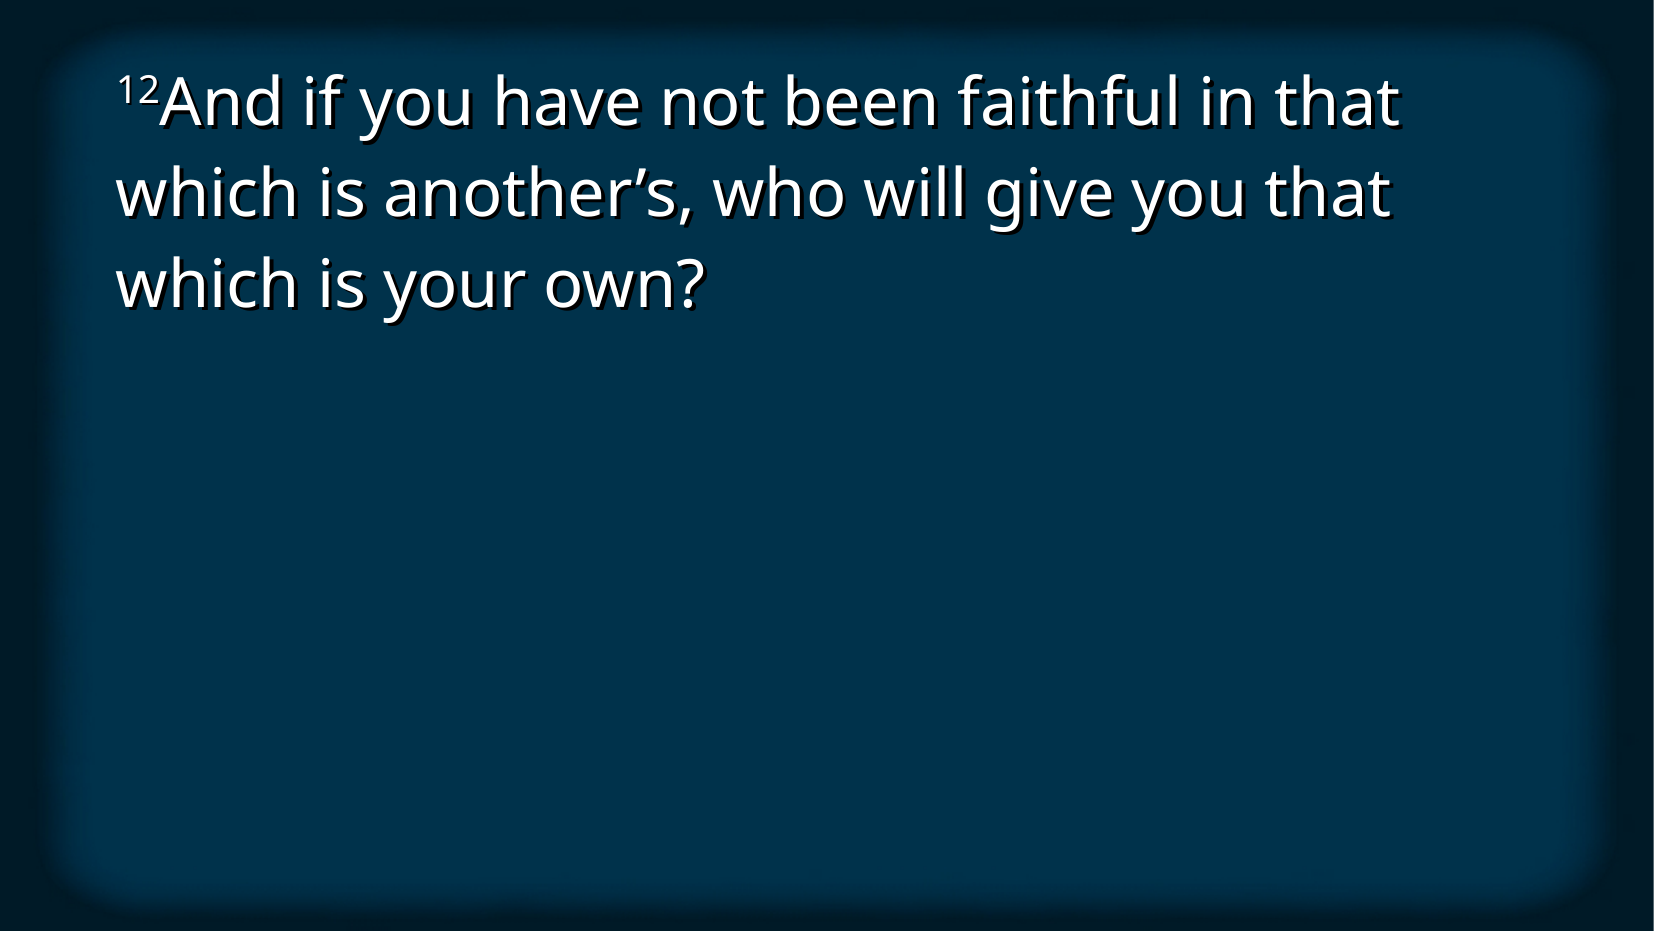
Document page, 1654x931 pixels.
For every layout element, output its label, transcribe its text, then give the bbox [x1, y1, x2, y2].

picture [0, 0, 1654, 931]
text_box 12And if you have not been faithful in that which is another’s, who will give you that which is your own? [101, 46, 1572, 328]
